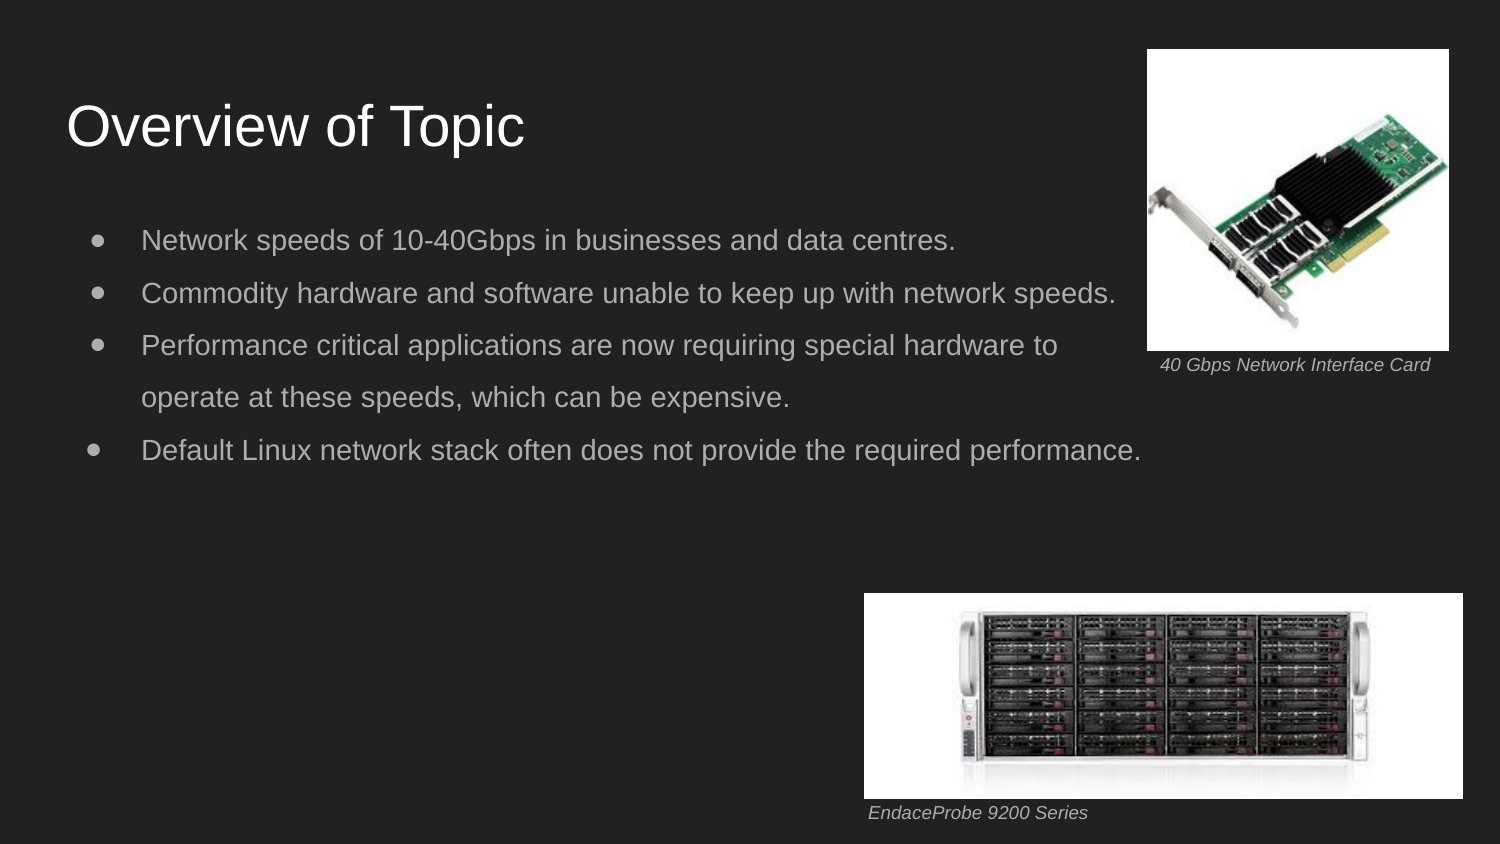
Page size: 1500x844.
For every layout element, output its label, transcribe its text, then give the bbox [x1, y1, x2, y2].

text_box 40 Gbps Network Interface Card [1145, 337, 1447, 387]
text_box EndaceProbe 9200 Series [853, 786, 1155, 835]
picture [864, 593, 1463, 799]
title Overview of Topic [51, 72, 1147, 167]
picture [1147, 49, 1449, 351]
list Network speeds of 10-40Gbps in businesses and data centres. Commodity hardware and software unable to keep up with network speeds. Performance critical applications are now requiring special hardware to operate at these speeds, which can be expensive. Default Linux network stack often does not provide the required performance. [51, 189, 1169, 584]
